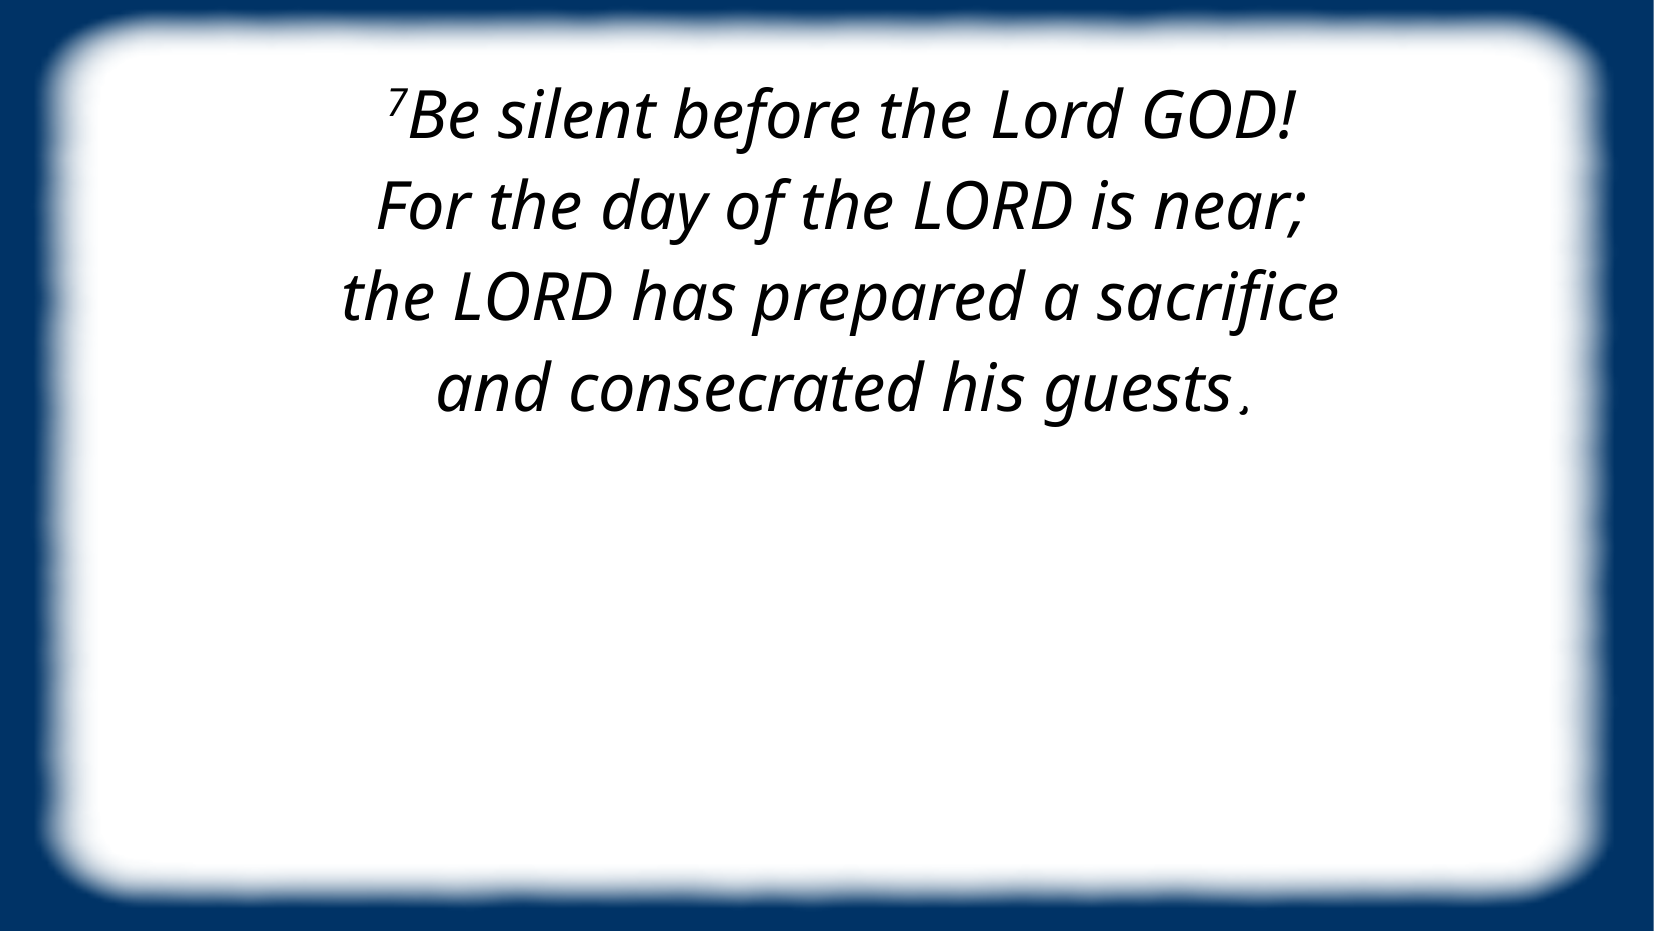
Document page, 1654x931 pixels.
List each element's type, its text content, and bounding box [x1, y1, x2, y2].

picture [0, 0, 1654, 931]
text_box 7Be silent before the Lord GOD! For the day of the LORD is near; the LORD has prepared a sacrifice and consecrated his guests. [90, 60, 1576, 430]
